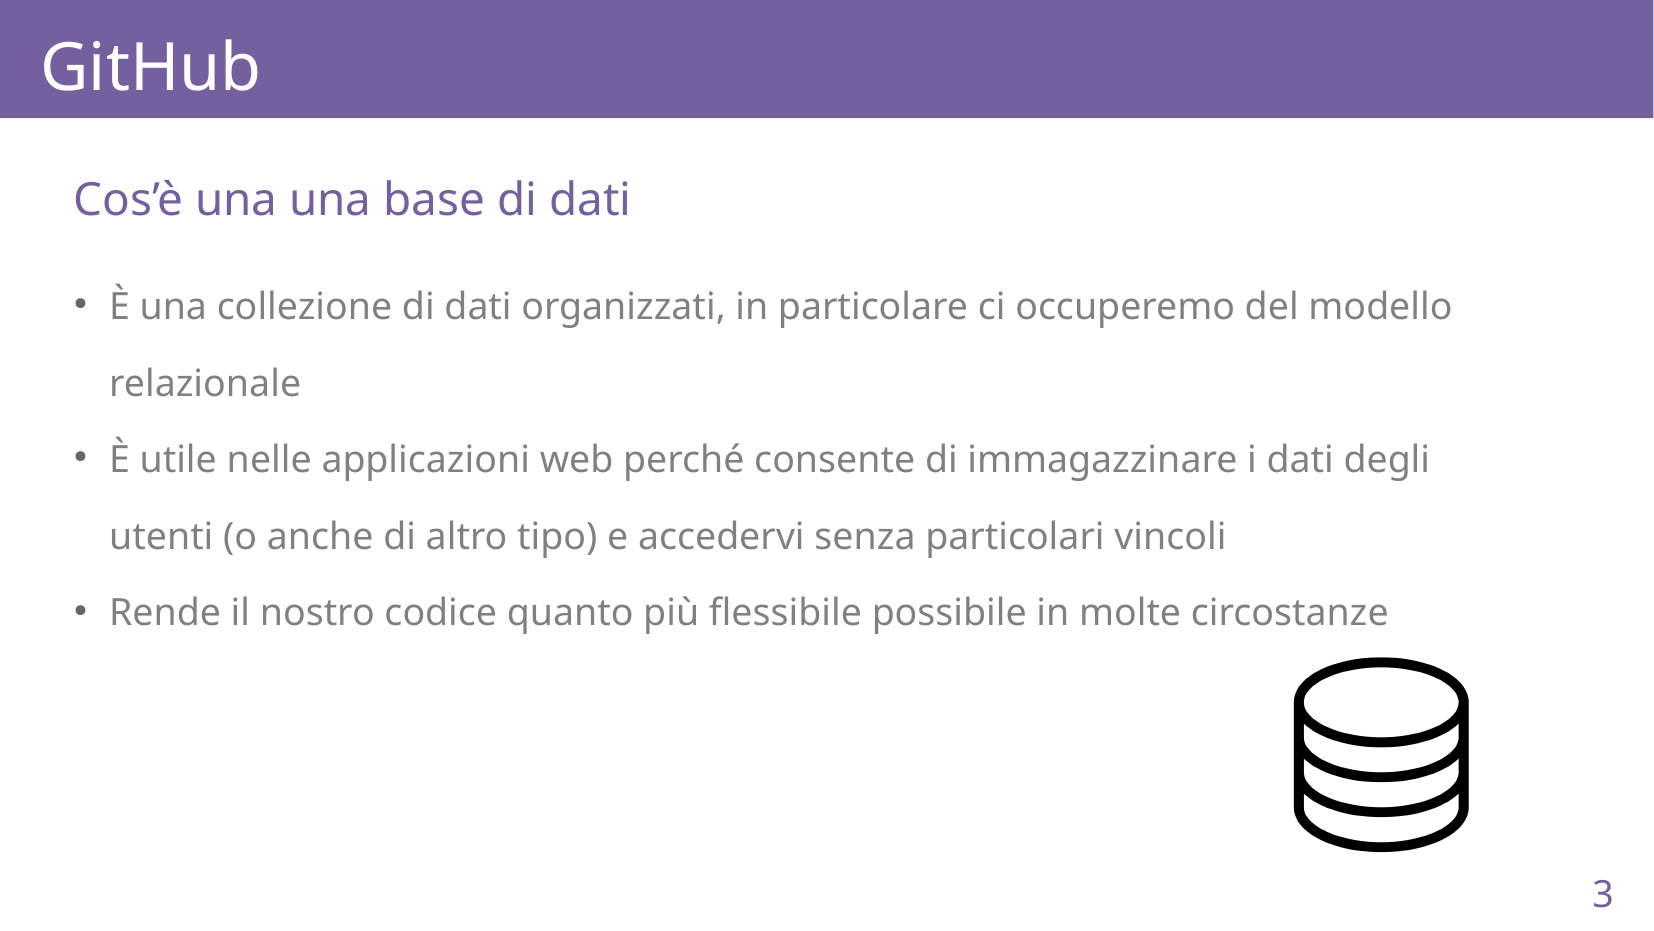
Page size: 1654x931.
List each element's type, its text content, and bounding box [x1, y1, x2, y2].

text_box [0, 0, 1654, 119]
text_box È una collezione di dati organizzati, in particolare ci occuperemo del modello relazionale È utile nelle applicazioni web perché consente di immagazzinare i dati degli utenti (o anche di altro tipo) e accedervi senza particolari vincoli Rende il nostro codice quanto più flessibile possibile in molte circostanze [59, 246, 1599, 599]
picture [1284, 651, 1477, 857]
text_box GitHub [25, 11, 942, 107]
text_box <numero> [1510, 860, 1654, 931]
text_box Cos’è una una base di dati [59, 158, 1107, 229]
